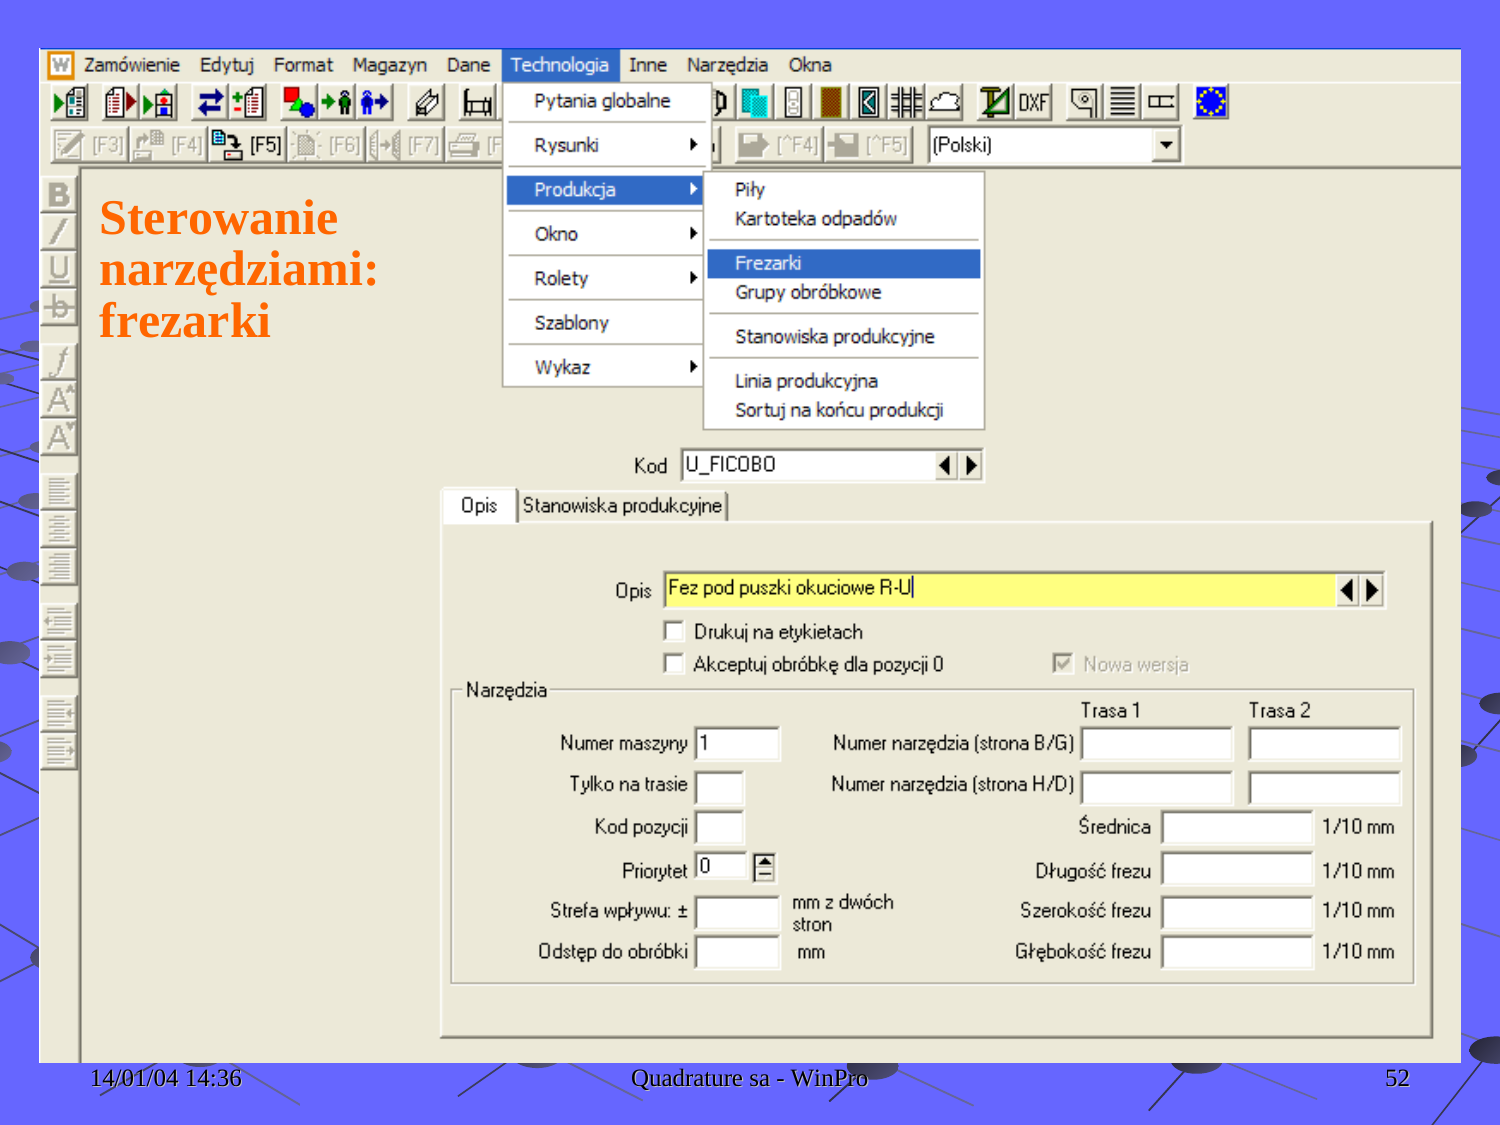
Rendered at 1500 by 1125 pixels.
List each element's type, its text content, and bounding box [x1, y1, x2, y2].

picture [39, 48, 1461, 1063]
text_box Sterowanie narzędziami: frezarki [99, 193, 499, 348]
